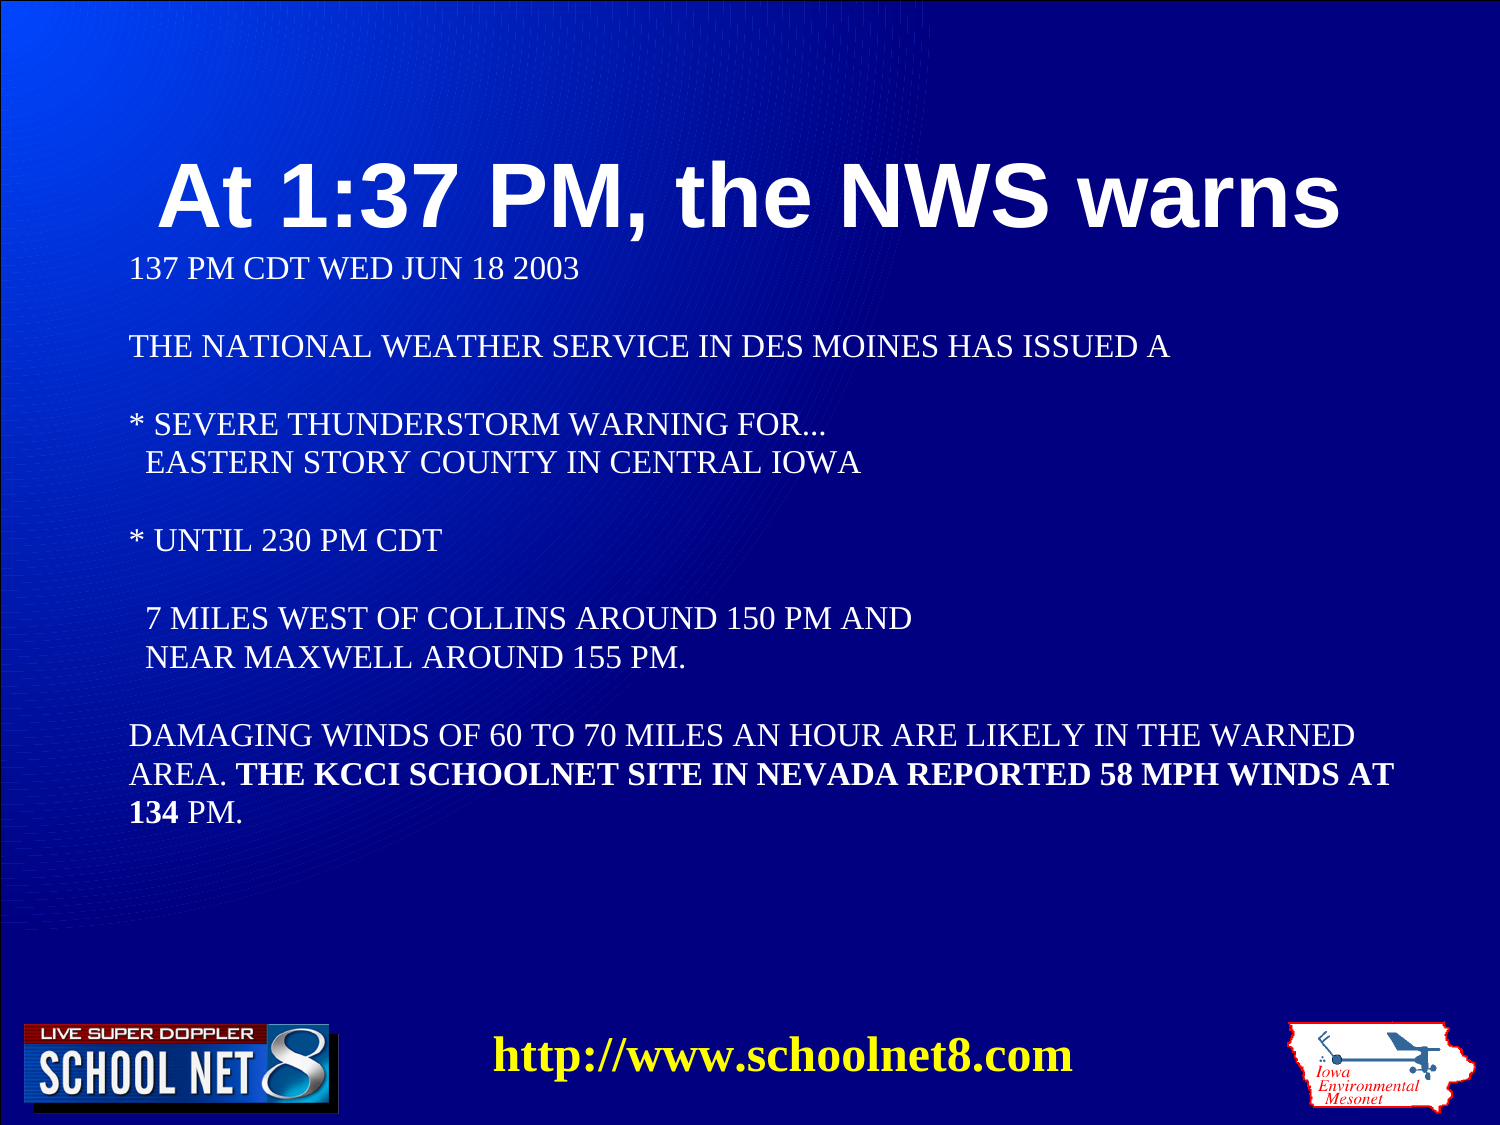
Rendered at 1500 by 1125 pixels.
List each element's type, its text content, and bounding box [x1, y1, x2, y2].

title At 1:37 PM, the NWS warns [112, 78, 1388, 309]
picture [1287, 1021, 1476, 1114]
text_box 137 PM CDT WED JUN 18 2003 THE NATIONAL WEATHER SERVICE IN DES MOINES HAS ISSUED A * SEVERE THUNDERSTORM WARNING FOR... EASTERN STORY COUNTY IN CENTRAL IOWA * UNTIL 230 PM CDT 7 MILES WEST OF COLLINS AROUND 150 PM AND NEAR MAXWELL AROUND 155 PM. DAMAGING WINDS OF 60 TO 70 MILES AN HOUR ARE LIKELY IN THE WARNED AREA. THE KCCI SCHOOLNET SITE IN NEVADA REPORTED 58 MPH WINDS AT 134 PM. [128, 248, 1436, 1072]
picture [24, 1024, 324, 1103]
